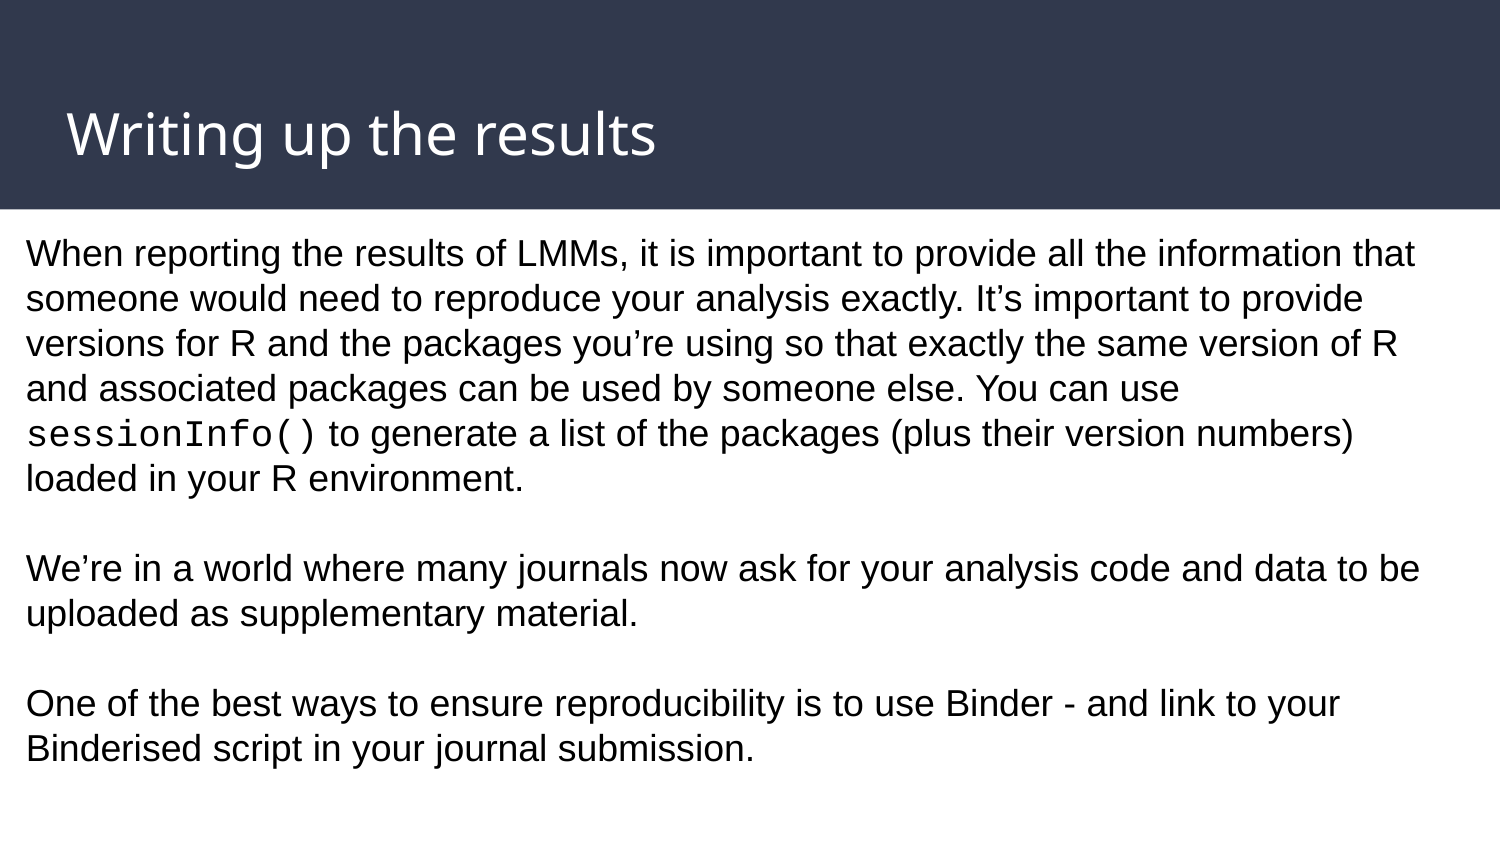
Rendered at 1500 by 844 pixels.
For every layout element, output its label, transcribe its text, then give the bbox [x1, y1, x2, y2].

text_box When reporting the results of LMMs, it is important to provide all the information that someone would need to reproduce your analysis exactly. It’s important to provide versions for R and the packages you’re using so that exactly the same version of R and associated packages can be used by someone else. You can use sessionInfo() to generate a list of the packages (plus their version numbers) loaded in your R environment. We’re in a world where many journals now ask for your analysis code and data to be uploaded as supplementary material. One of the best ways to ensure reproducibility is to use Binder - and link to your Binderised script in your journal submission. [10, 213, 1483, 827]
title Writing up the results [51, 82, 1449, 185]
